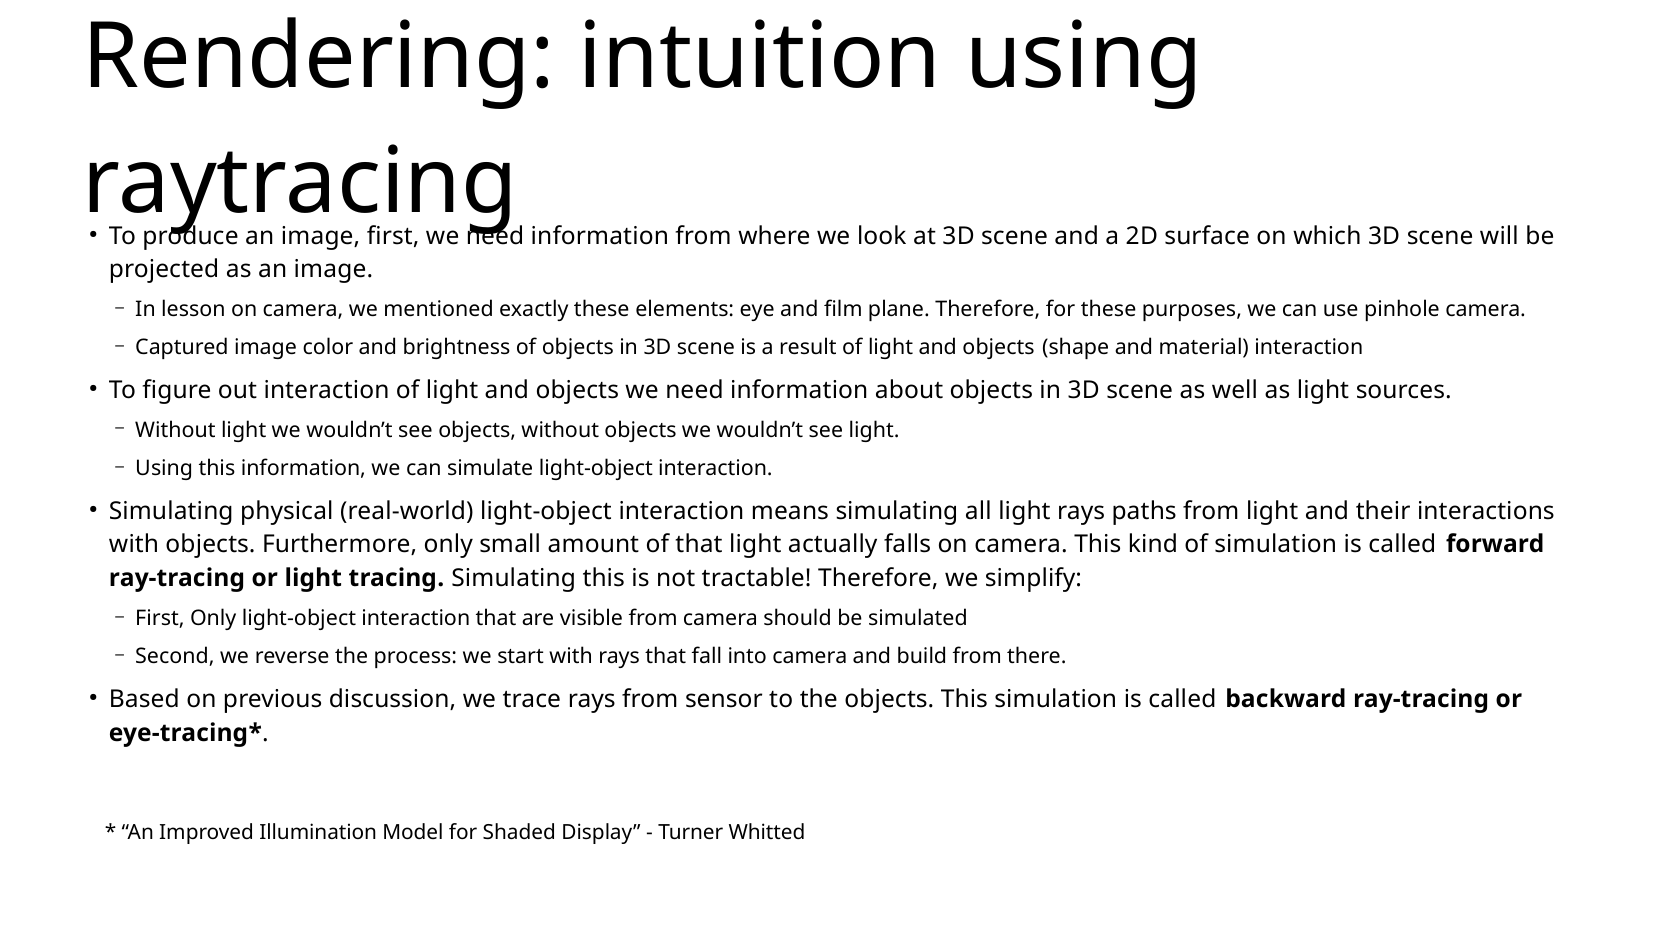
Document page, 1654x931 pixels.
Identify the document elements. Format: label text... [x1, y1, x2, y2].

text_box * “An Improved Illumination Model for Shaded Display” - Turner Whitted [90, 810, 1576, 851]
title Rendering: intuition using raytracing [82, 37, 1571, 193]
list To produce an image, first, we need information from where we look at 3D scene and a 2D surface on which 3D scene will be projected as an image. In lesson on camera, we mentioned exactly these elements: eye and film plane. Therefore, for these purposes, we can use pinhole camera. Captured image color and brightness of objects in 3D scene is a result of light and objects (shape and material) interaction To figure out interaction of light and objects we need information about objects in 3D scene as well as light sources. Without light we wouldn’t see objects, without objects we wouldn’t see light. Using this information, we can simulate light-object interaction. Simulating physical (real-world) light-object interaction means simulating all light rays paths from light and their interactions with objects. Furthermore, only small amount of that light actually falls on camera. This kind of simulation is called forward ray-tracing or light tracing. Simulating this is not tractable! Therefore, we simplify: First, Only light-object interaction that are visible from camera should be simulated Second, we reverse the process: we start with rays that fall into camera and build from there. Based on previous discussion, we trace rays from sensor to the objects. This simulation is called backward ray-tracing or eye-tracing*. [82, 217, 1571, 758]
